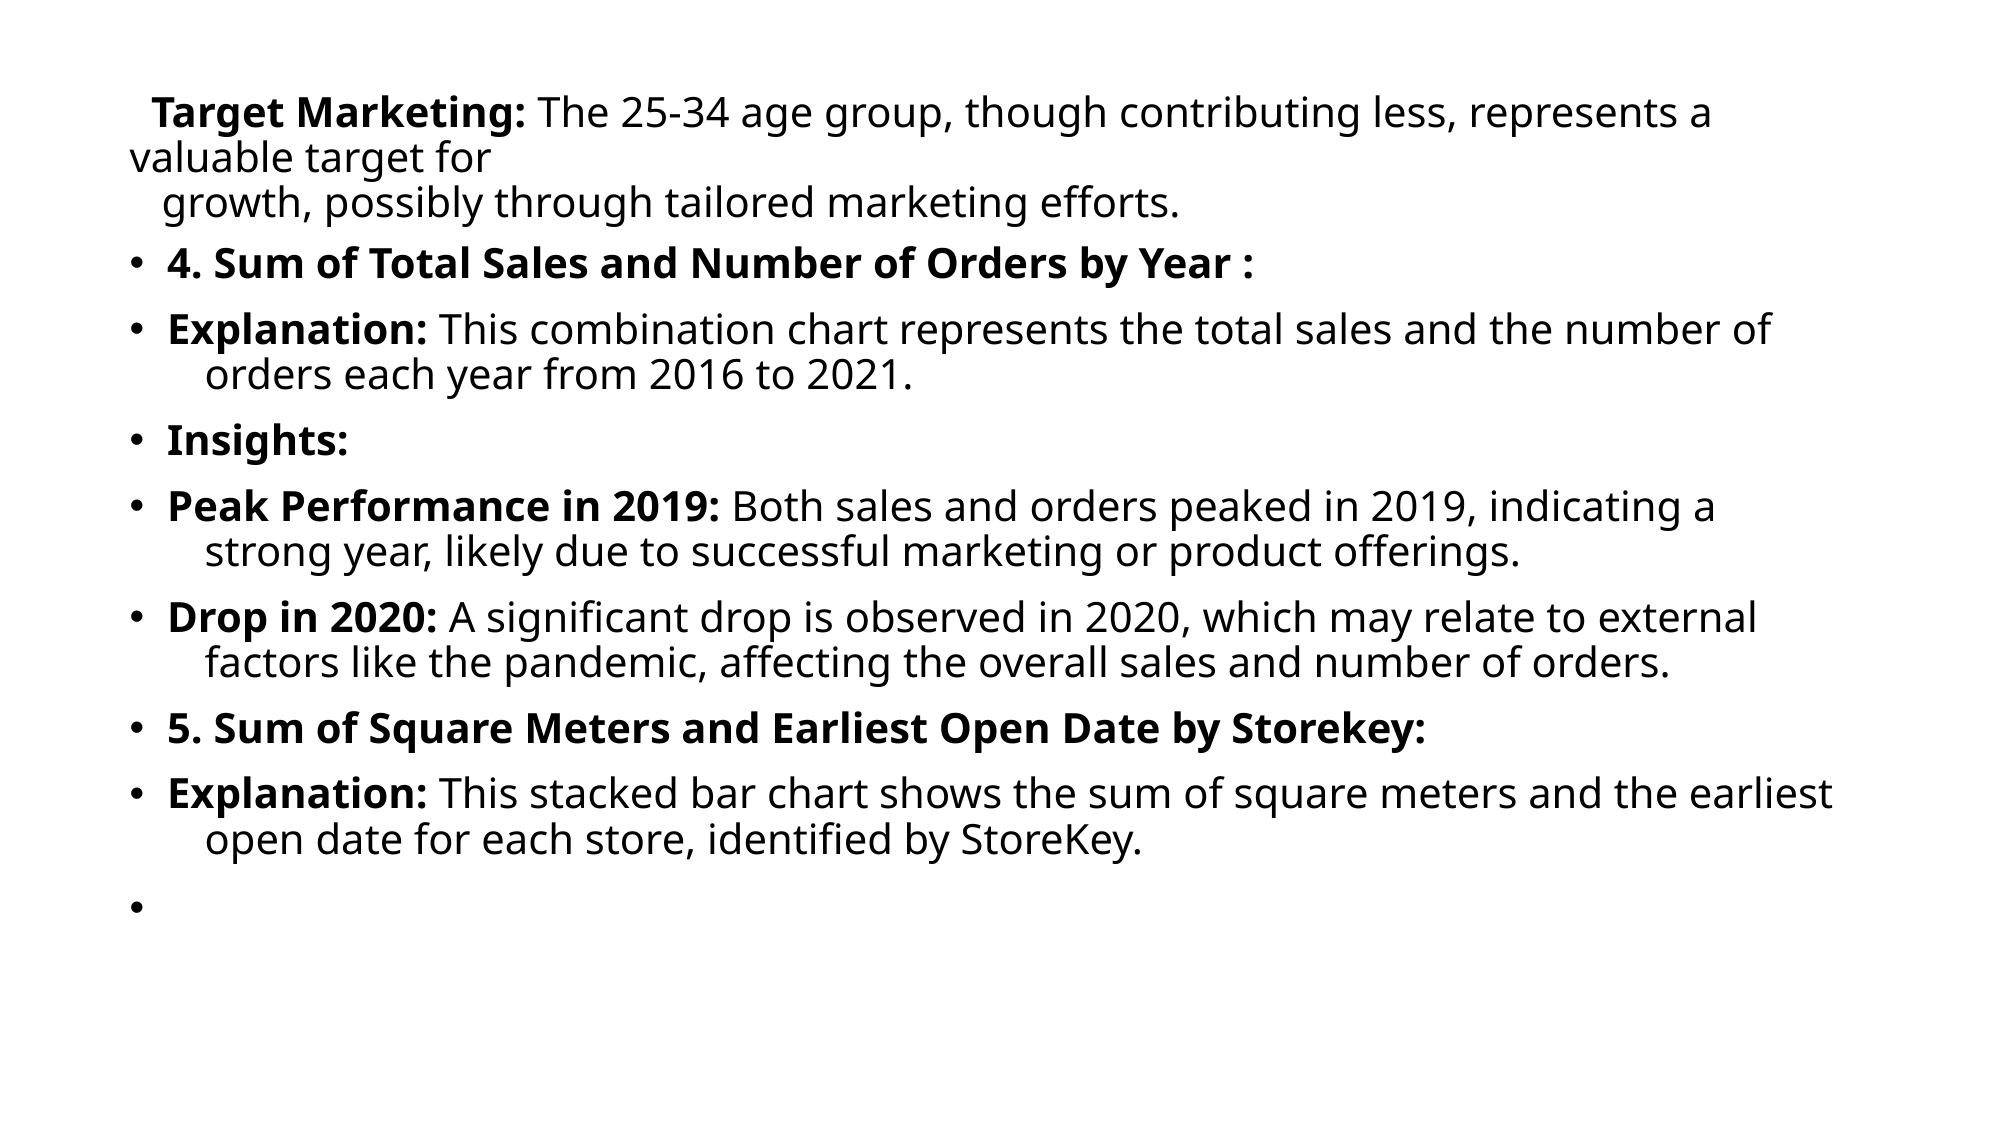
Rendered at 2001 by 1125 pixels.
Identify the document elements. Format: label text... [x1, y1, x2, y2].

title Target Marketing: The 25-34 age group, though contributing less, represents a valuable target for growth, possibly through tailored marketing efforts. [114, 59, 1863, 234]
list 4. Sum of Total Sales and Number of Orders by Year : Explanation: This combination chart represents the total sales and the number of orders each year from 2016 to 2021. Insights: Peak Performance in 2019: Both sales and orders peaked in 2019, indicating a strong year, likely due to successful marketing or product offerings. Drop in 2020: A significant drop is observed in 2020, which may relate to external factors like the pandemic, affecting the overall sales and number of orders. 5. Sum of Square Meters and Earliest Open Date by Storekey: Explanation: This stacked bar chart shows the sum of square meters and the earliest open date for each store, identified by StoreKey. [114, 234, 1863, 1014]
